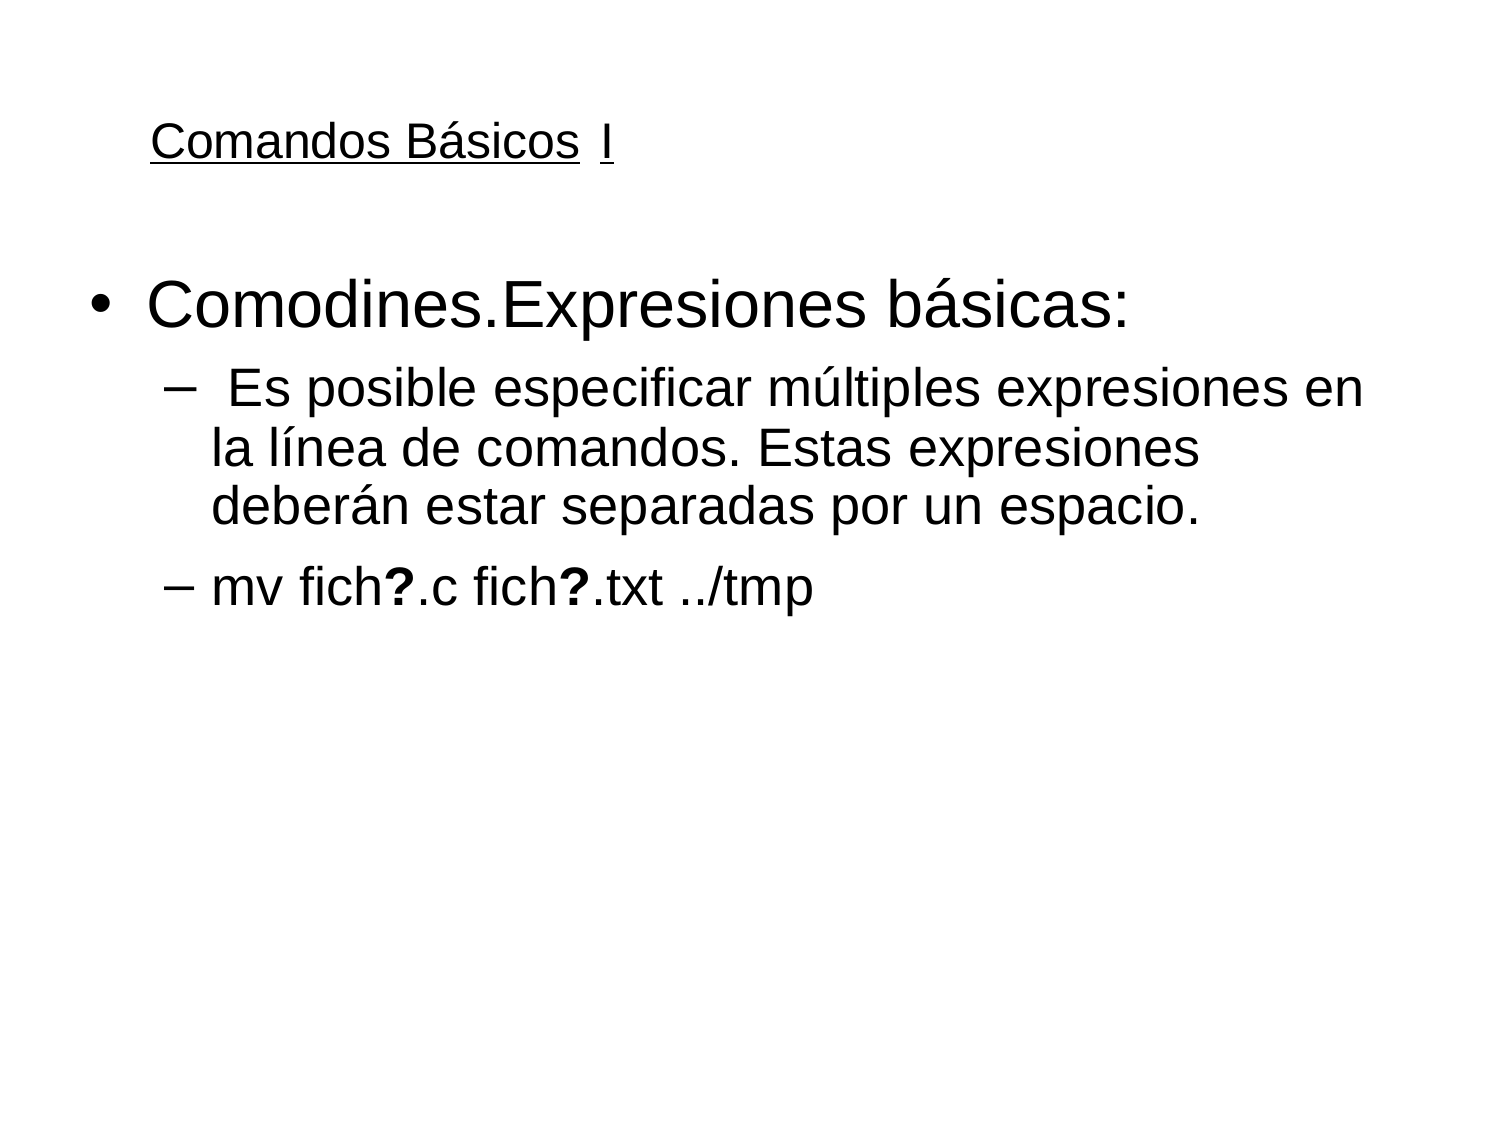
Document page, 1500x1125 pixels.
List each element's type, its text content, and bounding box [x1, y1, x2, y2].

list Comodines.Expresiones básicas: Es posible especificar múltiples expresiones en la línea de comandos. Estas expresiones deberán estar separadas por un espacio. mv fich?.c fich?.txt ../tmp [75, 262, 1426, 1043]
title Comandos Básicos I [75, 45, 1426, 233]
